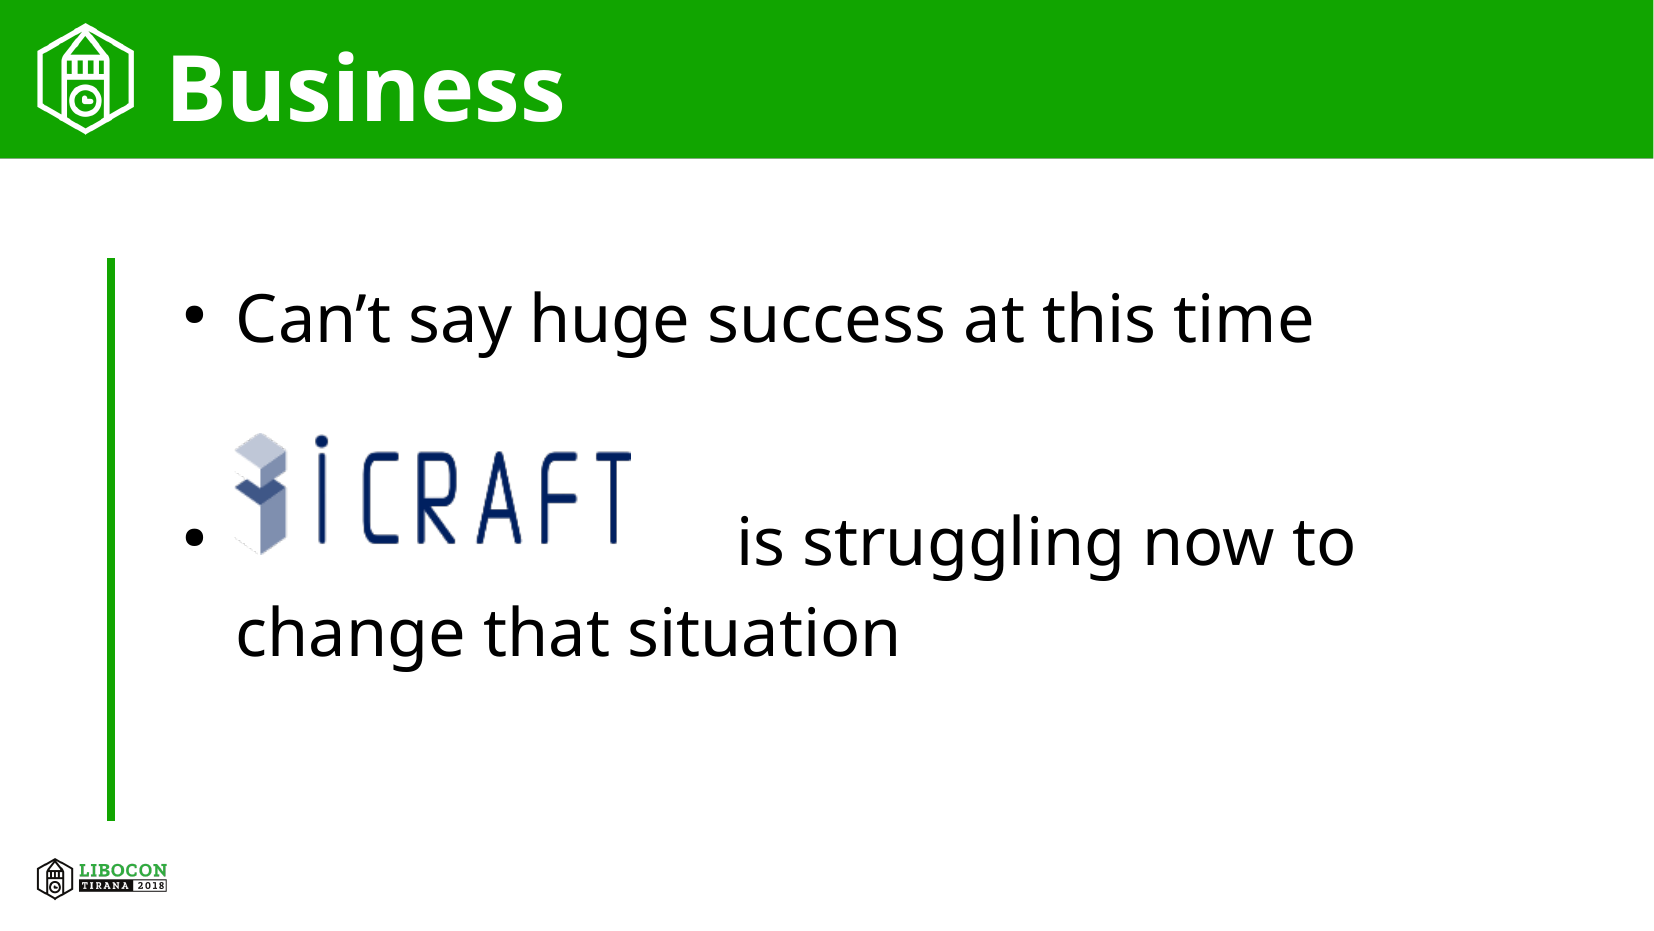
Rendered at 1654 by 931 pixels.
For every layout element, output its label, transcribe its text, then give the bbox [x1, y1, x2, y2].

list Can’t say huge success at this time is struggling now to change that situation [165, 270, 1571, 811]
title Business [165, 31, 1571, 142]
picture [0, 0, 1654, 930]
